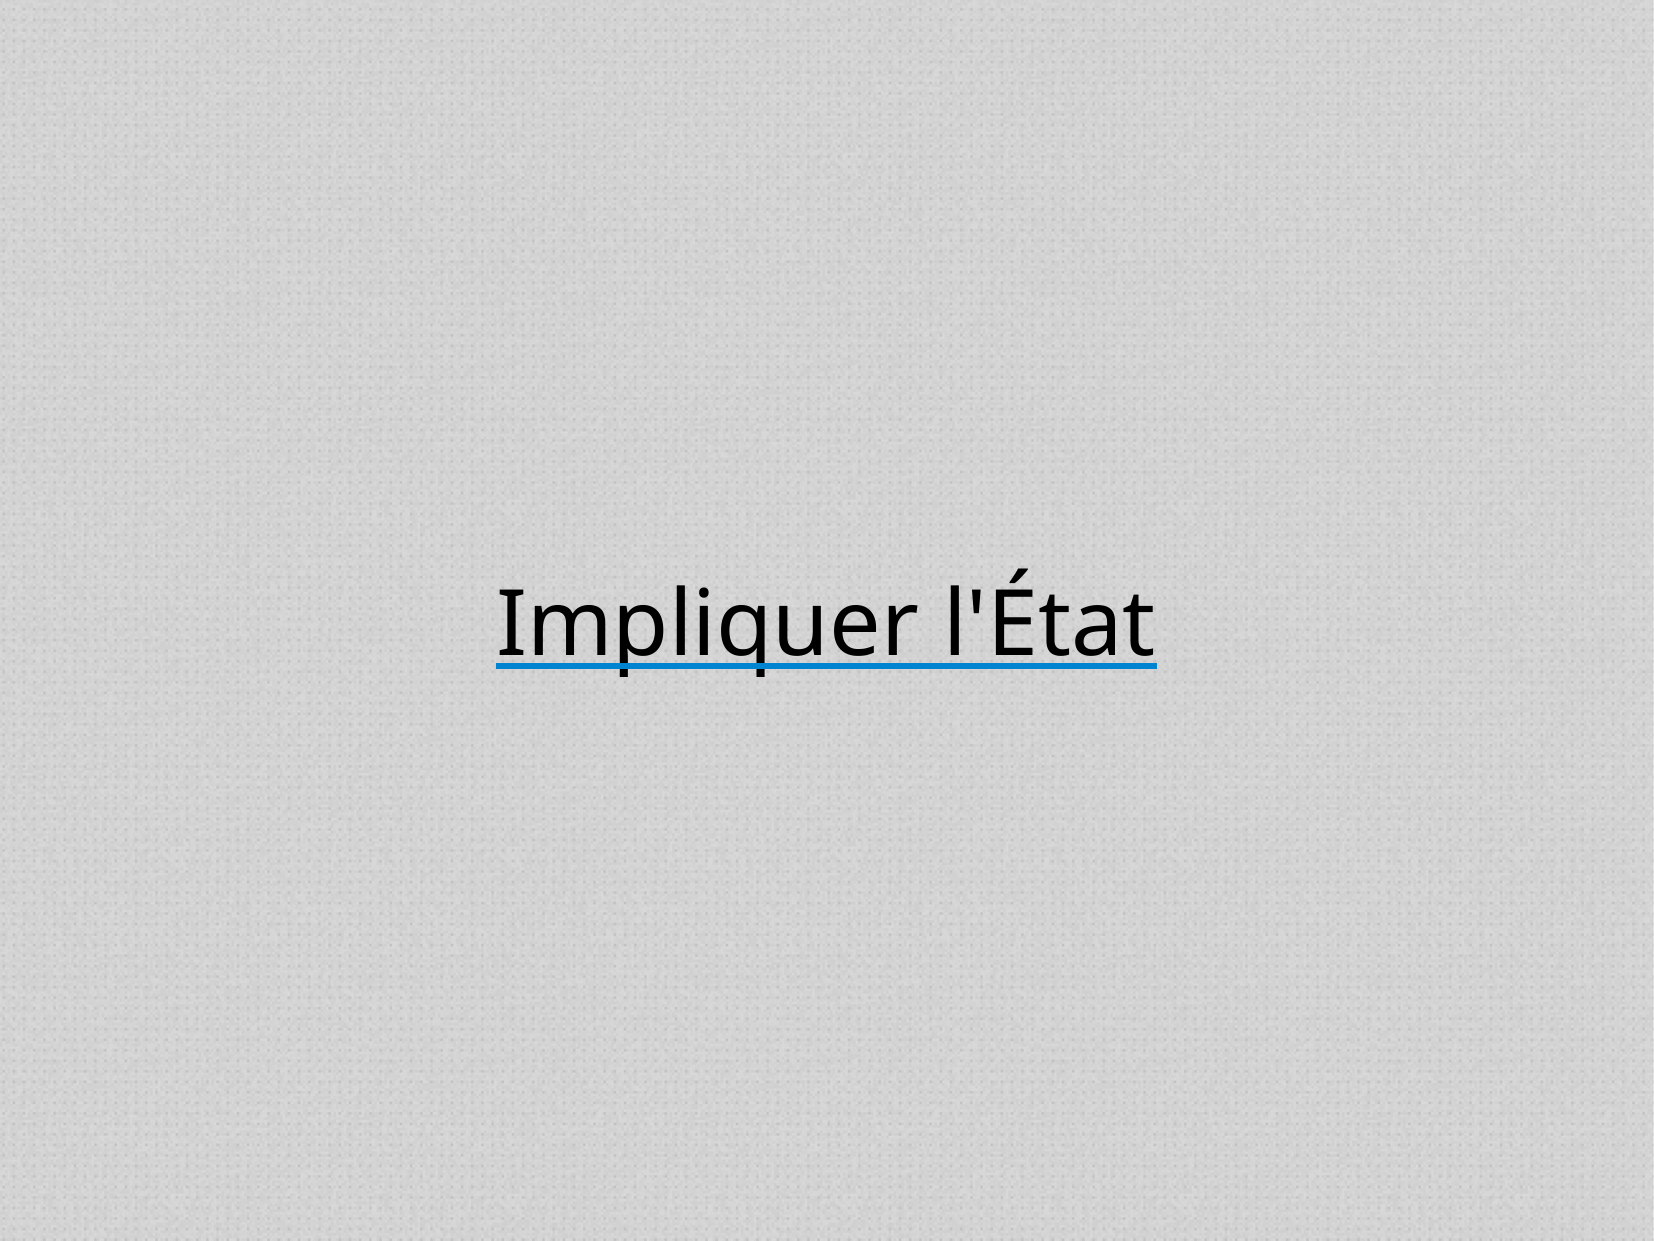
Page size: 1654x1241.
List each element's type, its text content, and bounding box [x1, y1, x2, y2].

picture [0, 0, 1654, 1241]
title Impliquer l'État [82, 516, 1571, 724]
